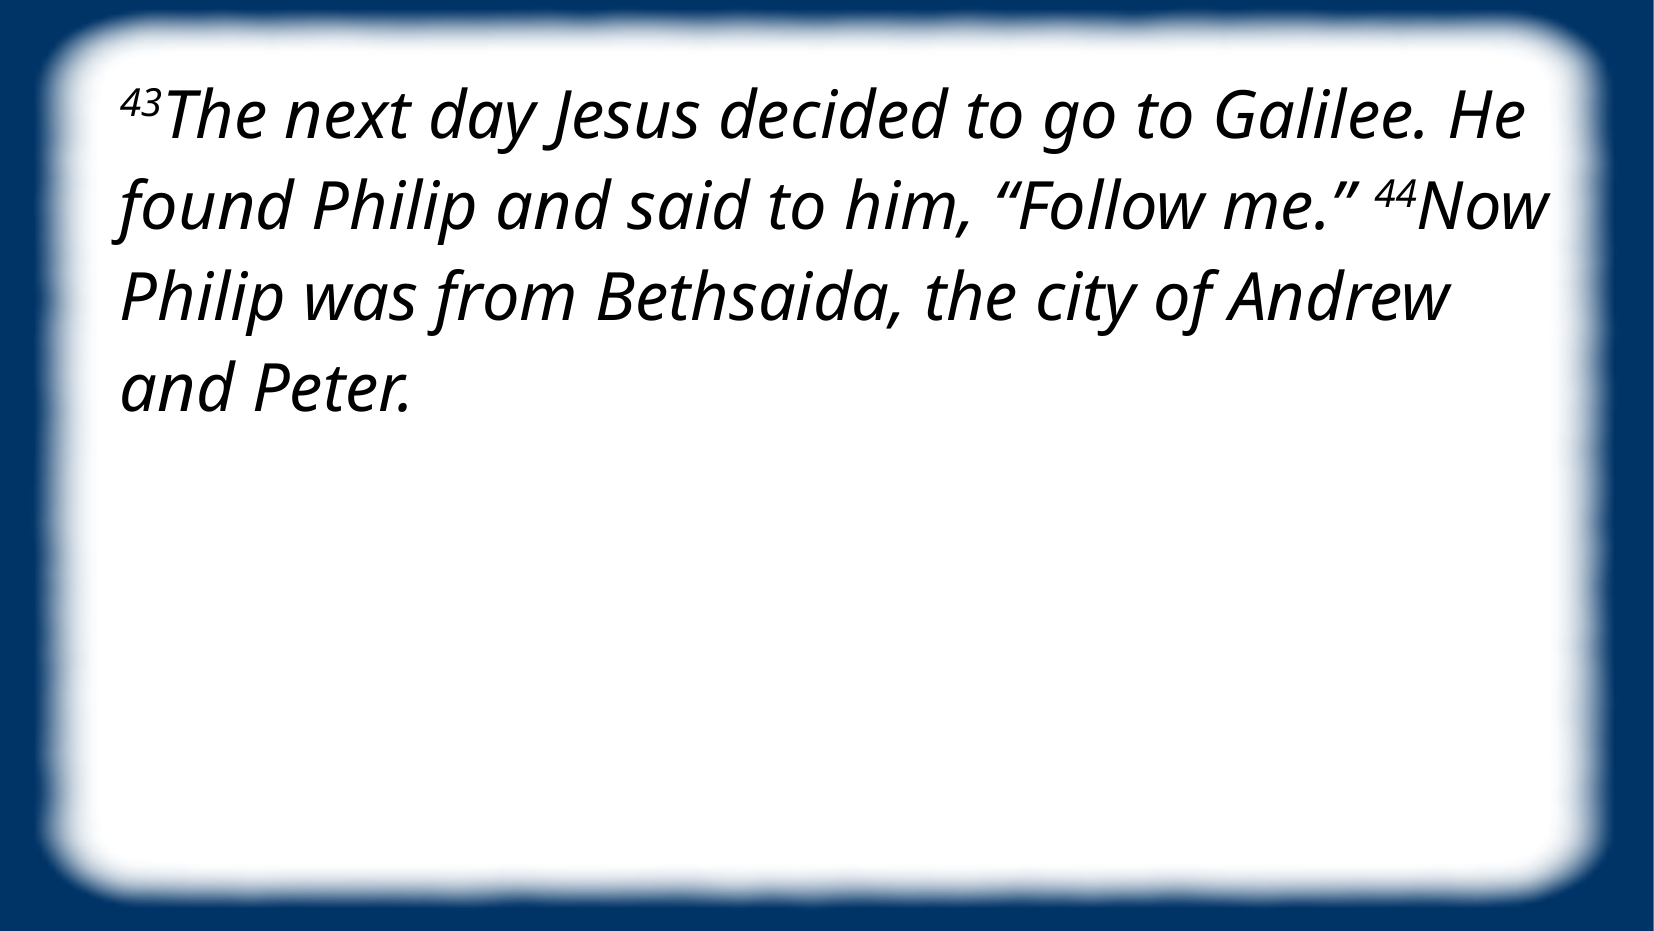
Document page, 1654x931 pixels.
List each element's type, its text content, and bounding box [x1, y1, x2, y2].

picture [0, 0, 1654, 931]
text_box 43The next day Jesus decided to go to Galilee. He found Philip and said to him, “Follow me.” 44Now Philip was from Bethsaida, the city of Andrew and Peter. [105, 60, 1591, 430]
